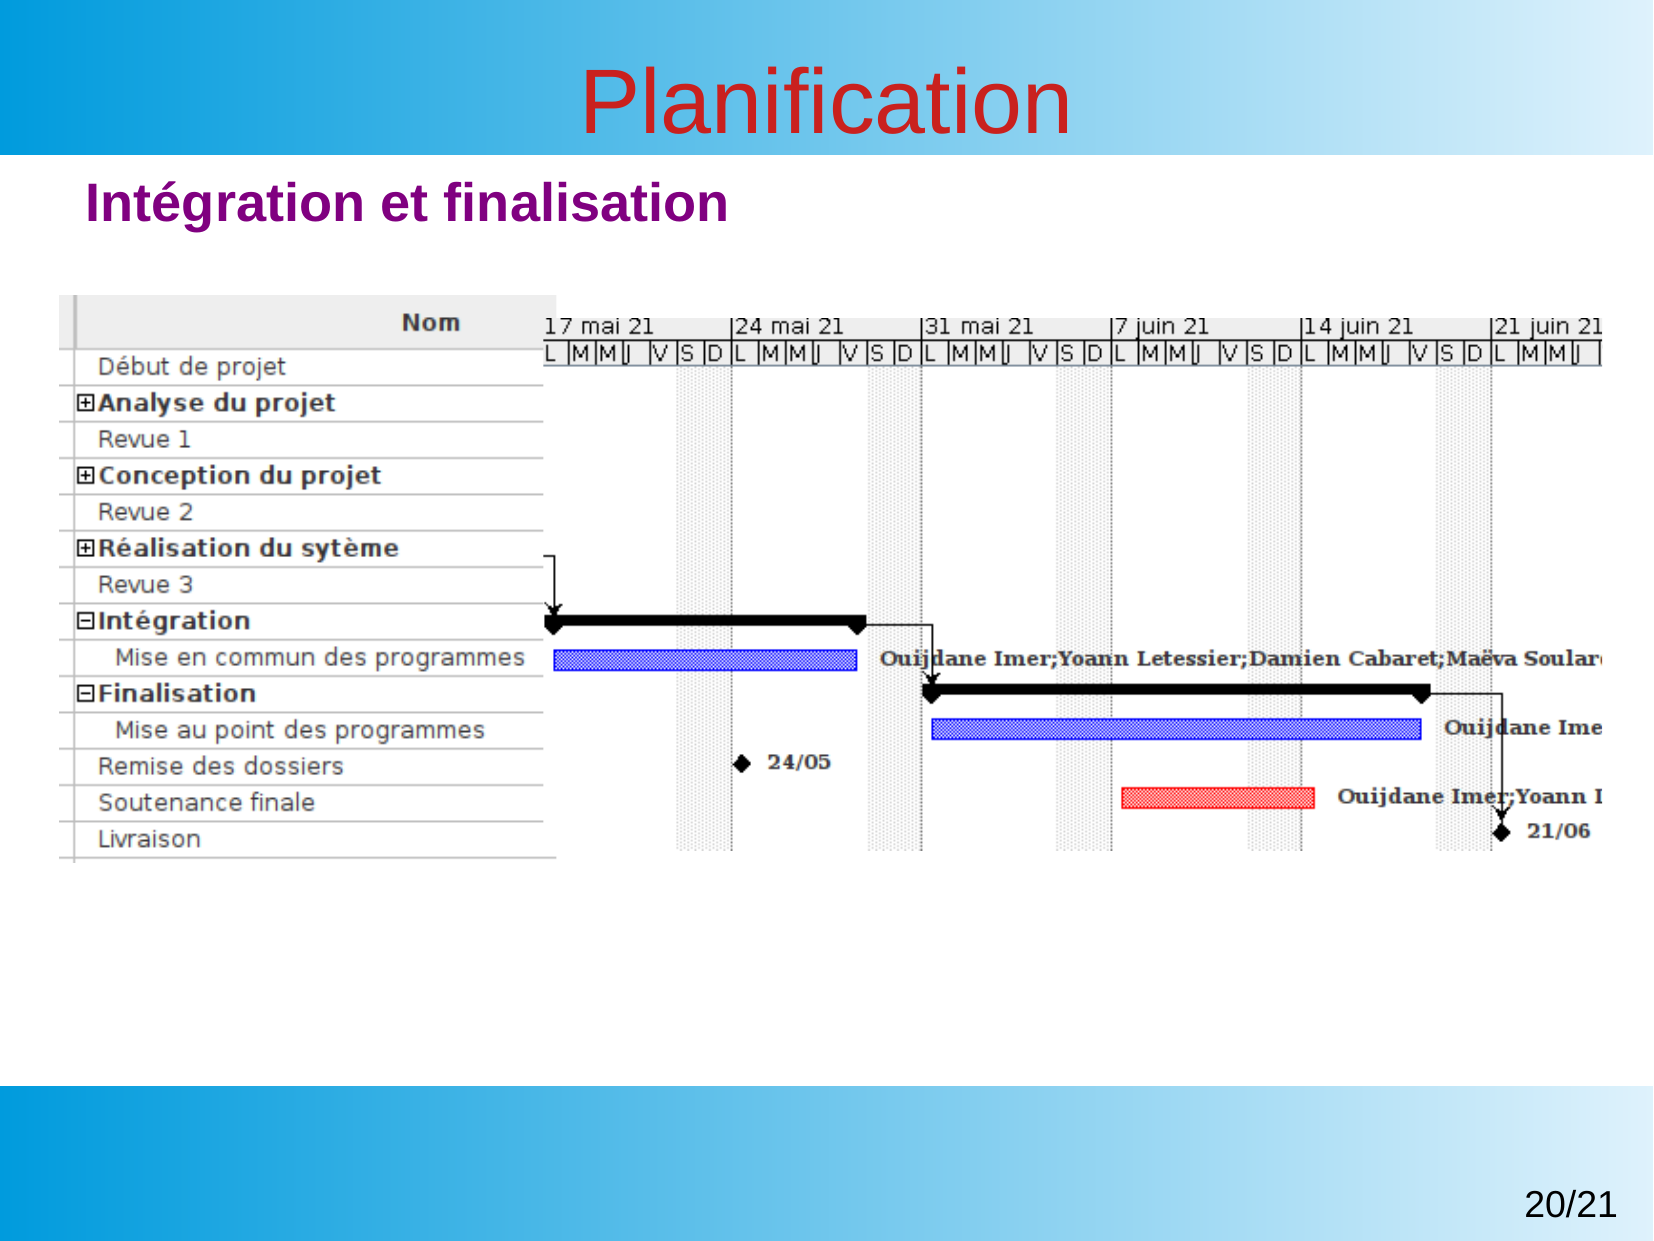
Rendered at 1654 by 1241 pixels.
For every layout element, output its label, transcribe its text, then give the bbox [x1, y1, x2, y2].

text_box Intégration et finalisation [70, 165, 792, 241]
picture [59, 295, 1603, 863]
text_box <numéro>/21 [1509, 1175, 1654, 1241]
title Planification [82, 49, 1571, 155]
